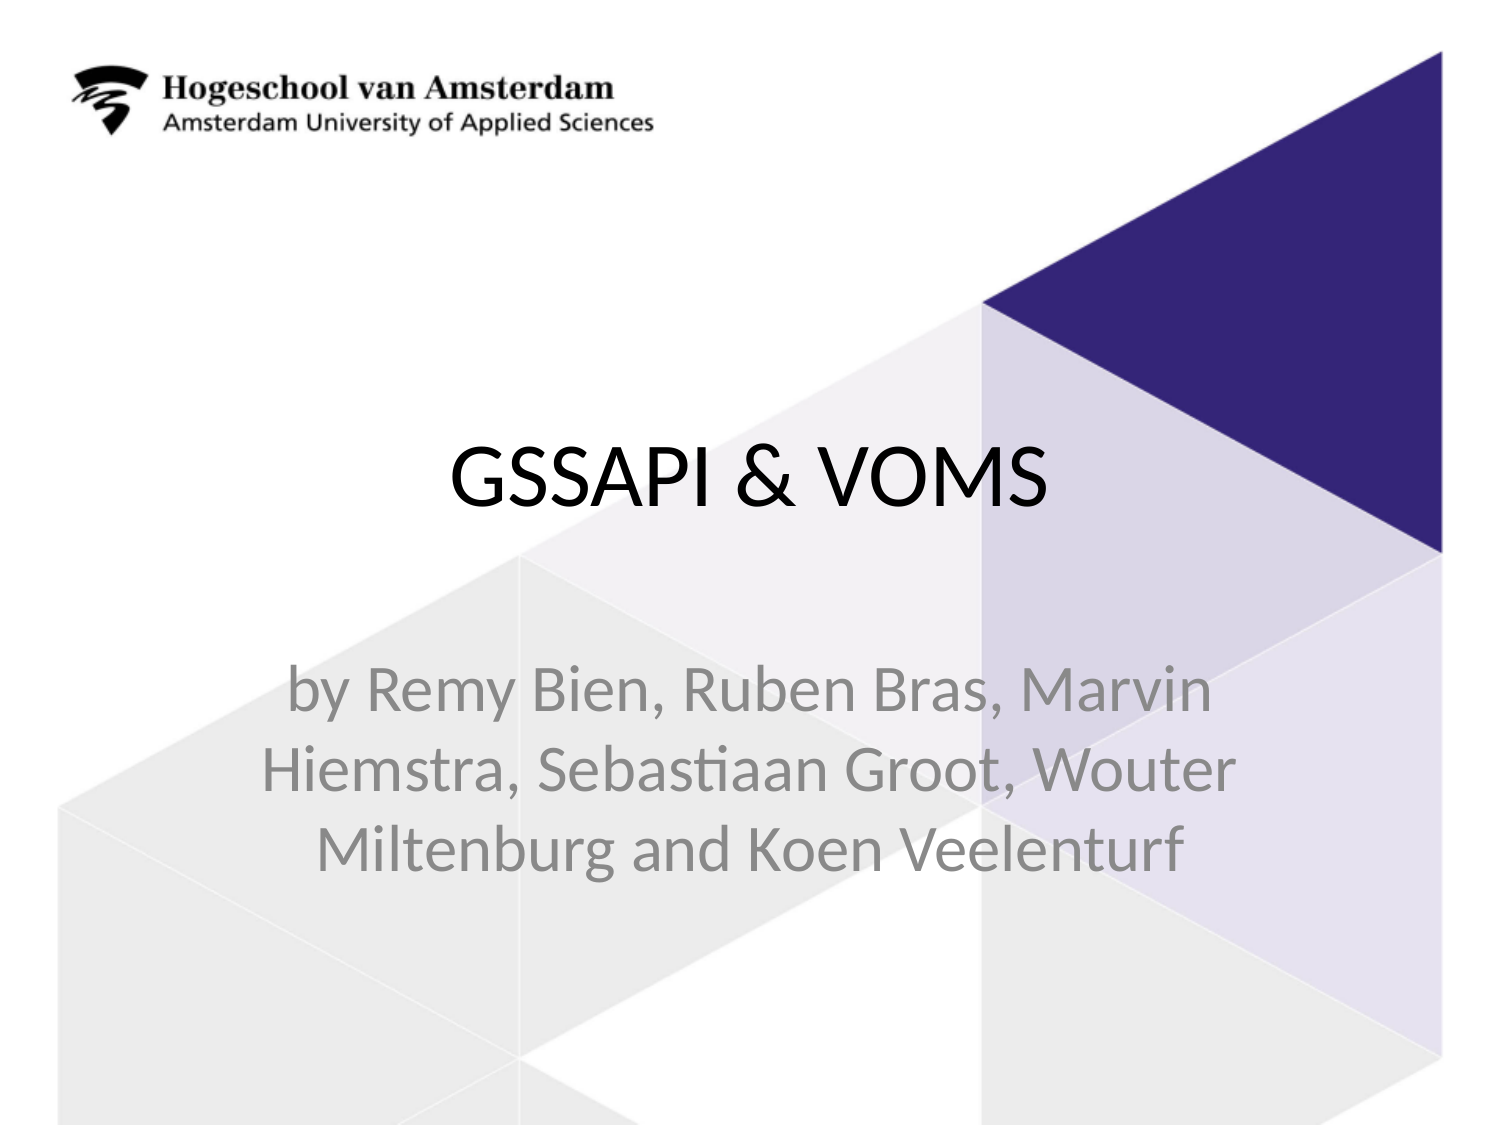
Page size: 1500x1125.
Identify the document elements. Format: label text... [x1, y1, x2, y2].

picture [0, 0, 1500, 1125]
subtitle by Remy Bien, Ruben Bras, Marvin Hiemstra, Sebastiaan Groot, Wouter Miltenburg and Koen Veelenturf [225, 637, 1276, 925]
title GSSAPI & VOMS [112, 349, 1388, 591]
